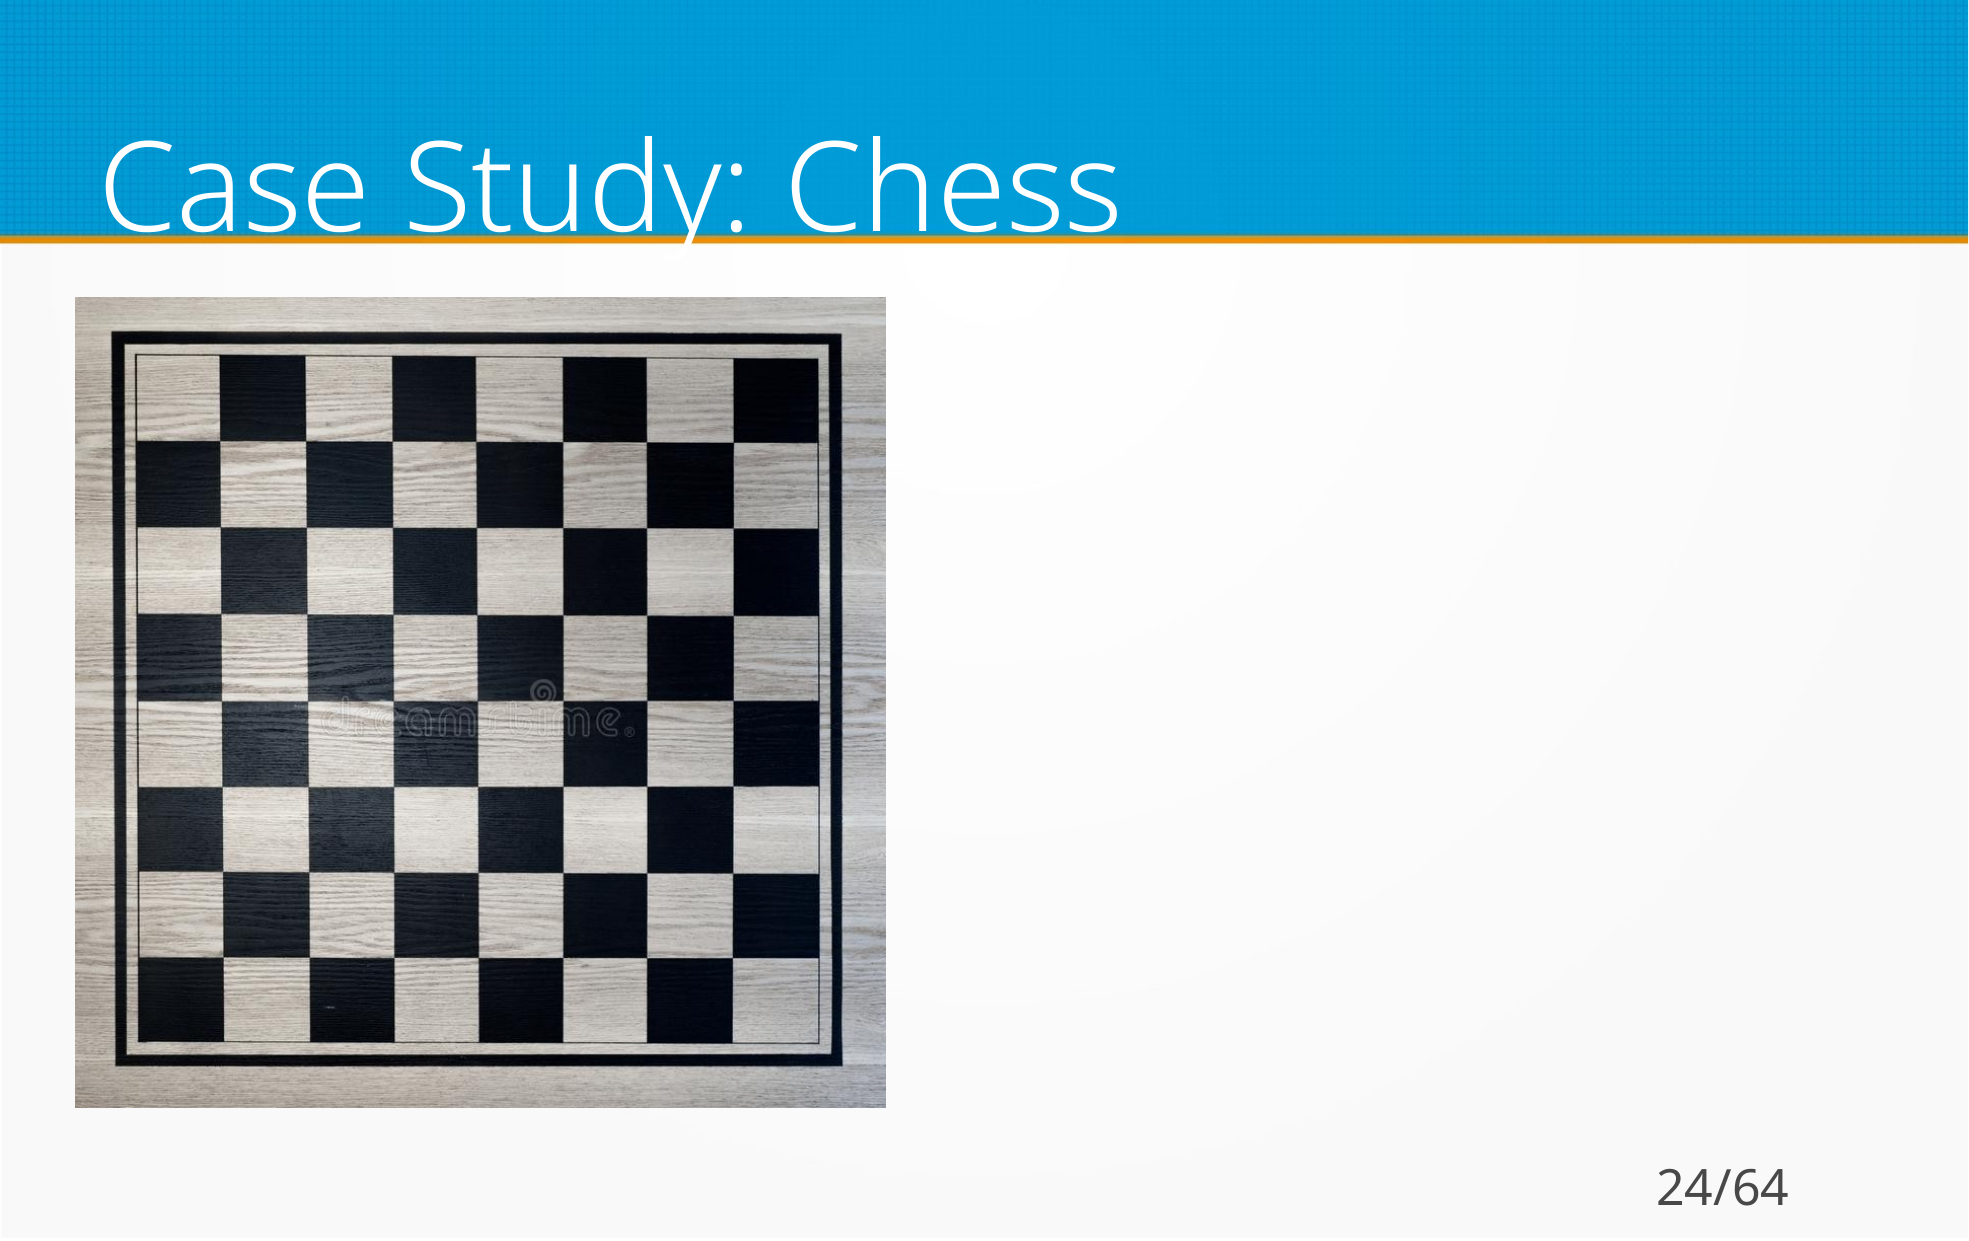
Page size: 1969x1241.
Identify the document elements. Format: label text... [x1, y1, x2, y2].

picture [0, 233, 1969, 1241]
title Case Study: Chess [98, 49, 1870, 257]
